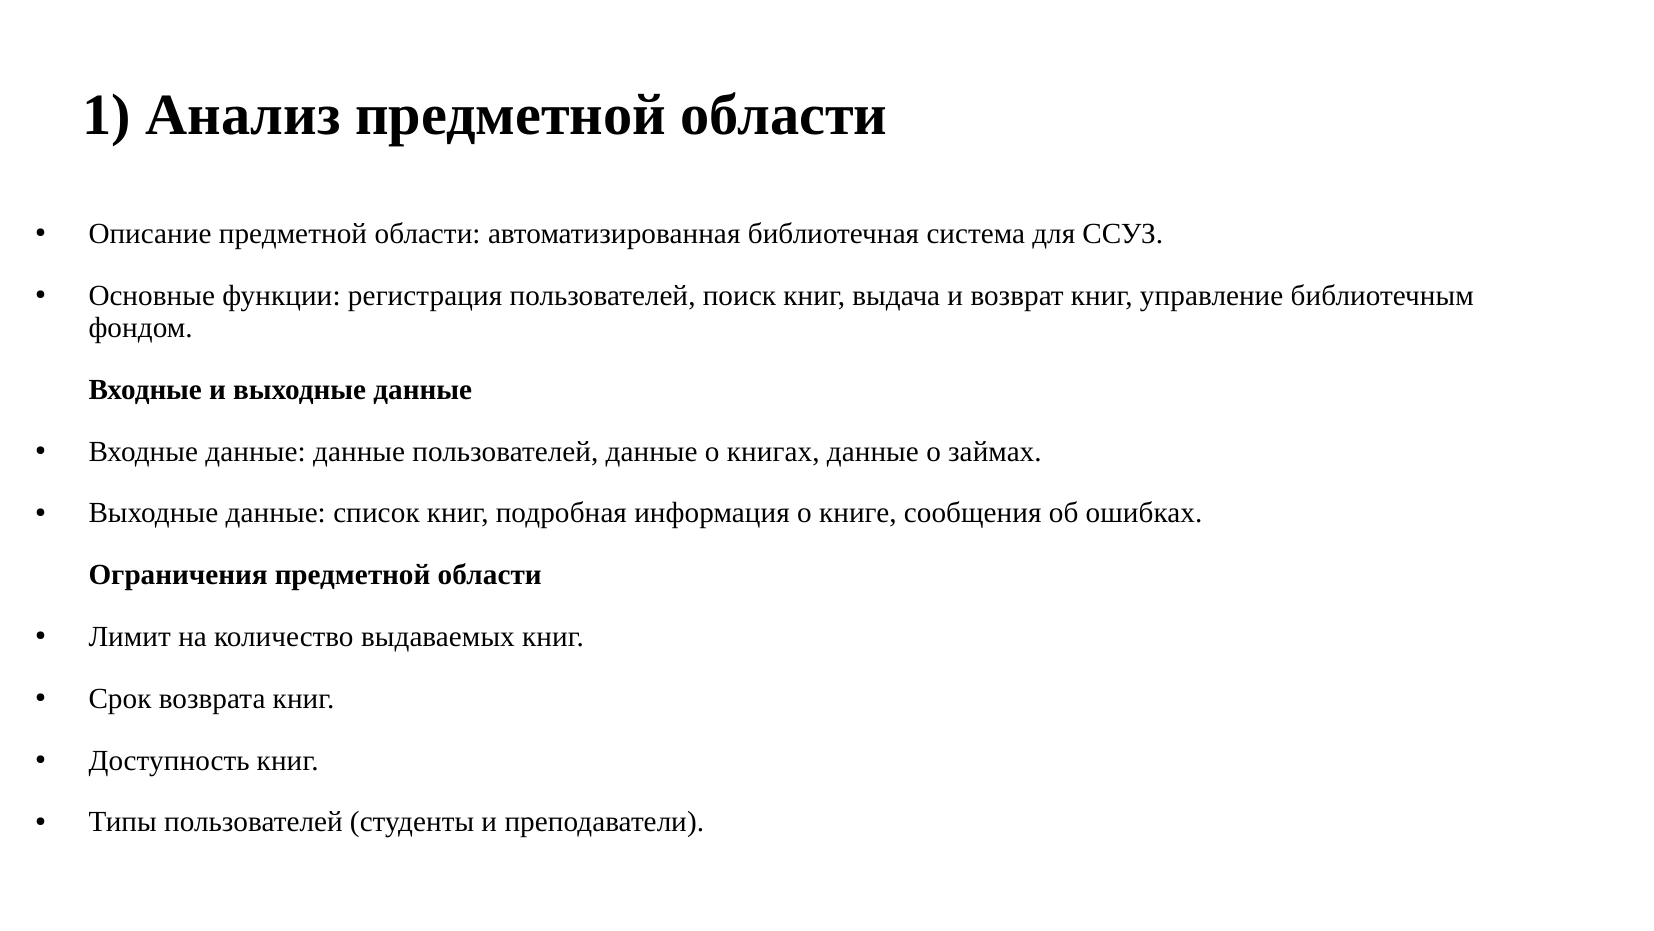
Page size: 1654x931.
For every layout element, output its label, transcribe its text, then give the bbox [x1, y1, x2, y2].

title 1) Анализ предметной области [82, 37, 1571, 193]
list Описание предметной области: автоматизированная библиотечная система для ССУЗ. Основные функции: регистрация пользователей, поиск книг, выдача и возврат книг, управление библиотечным фондом. Входные и выходные данные Входные данные: данные пользователей, данные о книгах, данные о займах. Выходные данные: список книг, подробная информация о книге, сообщения об ошибках. Ограничения предметной области Лимит на количество выдаваемых книг. Срок возврата книг. Доступность книг. Типы пользователей (студенты и преподаватели). [17, 217, 1506, 857]
